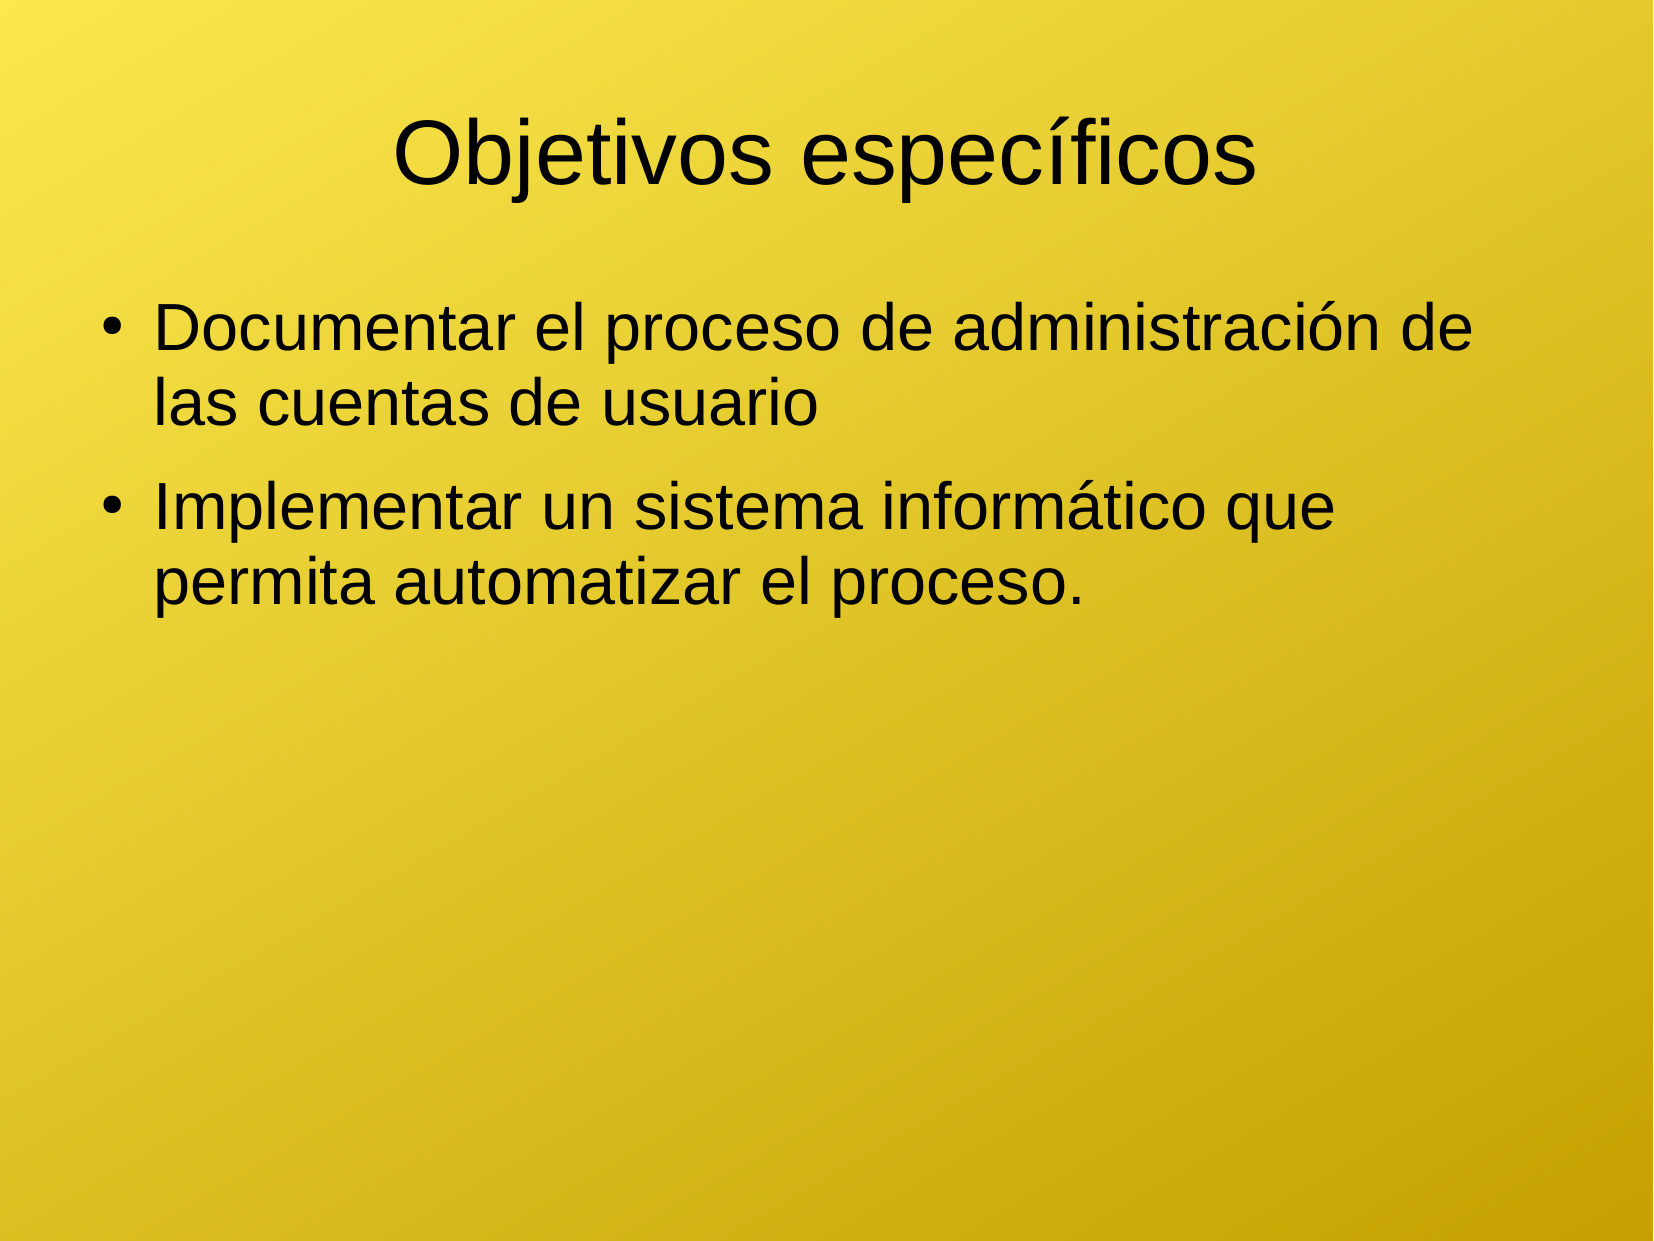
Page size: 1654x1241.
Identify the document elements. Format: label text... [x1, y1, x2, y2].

title Objetivos específicos [82, 49, 1571, 257]
list Documentar el proceso de administración de las cuentas de usuario Implementar un sistema informático que permita automatizar el proceso. [82, 290, 1571, 1010]
